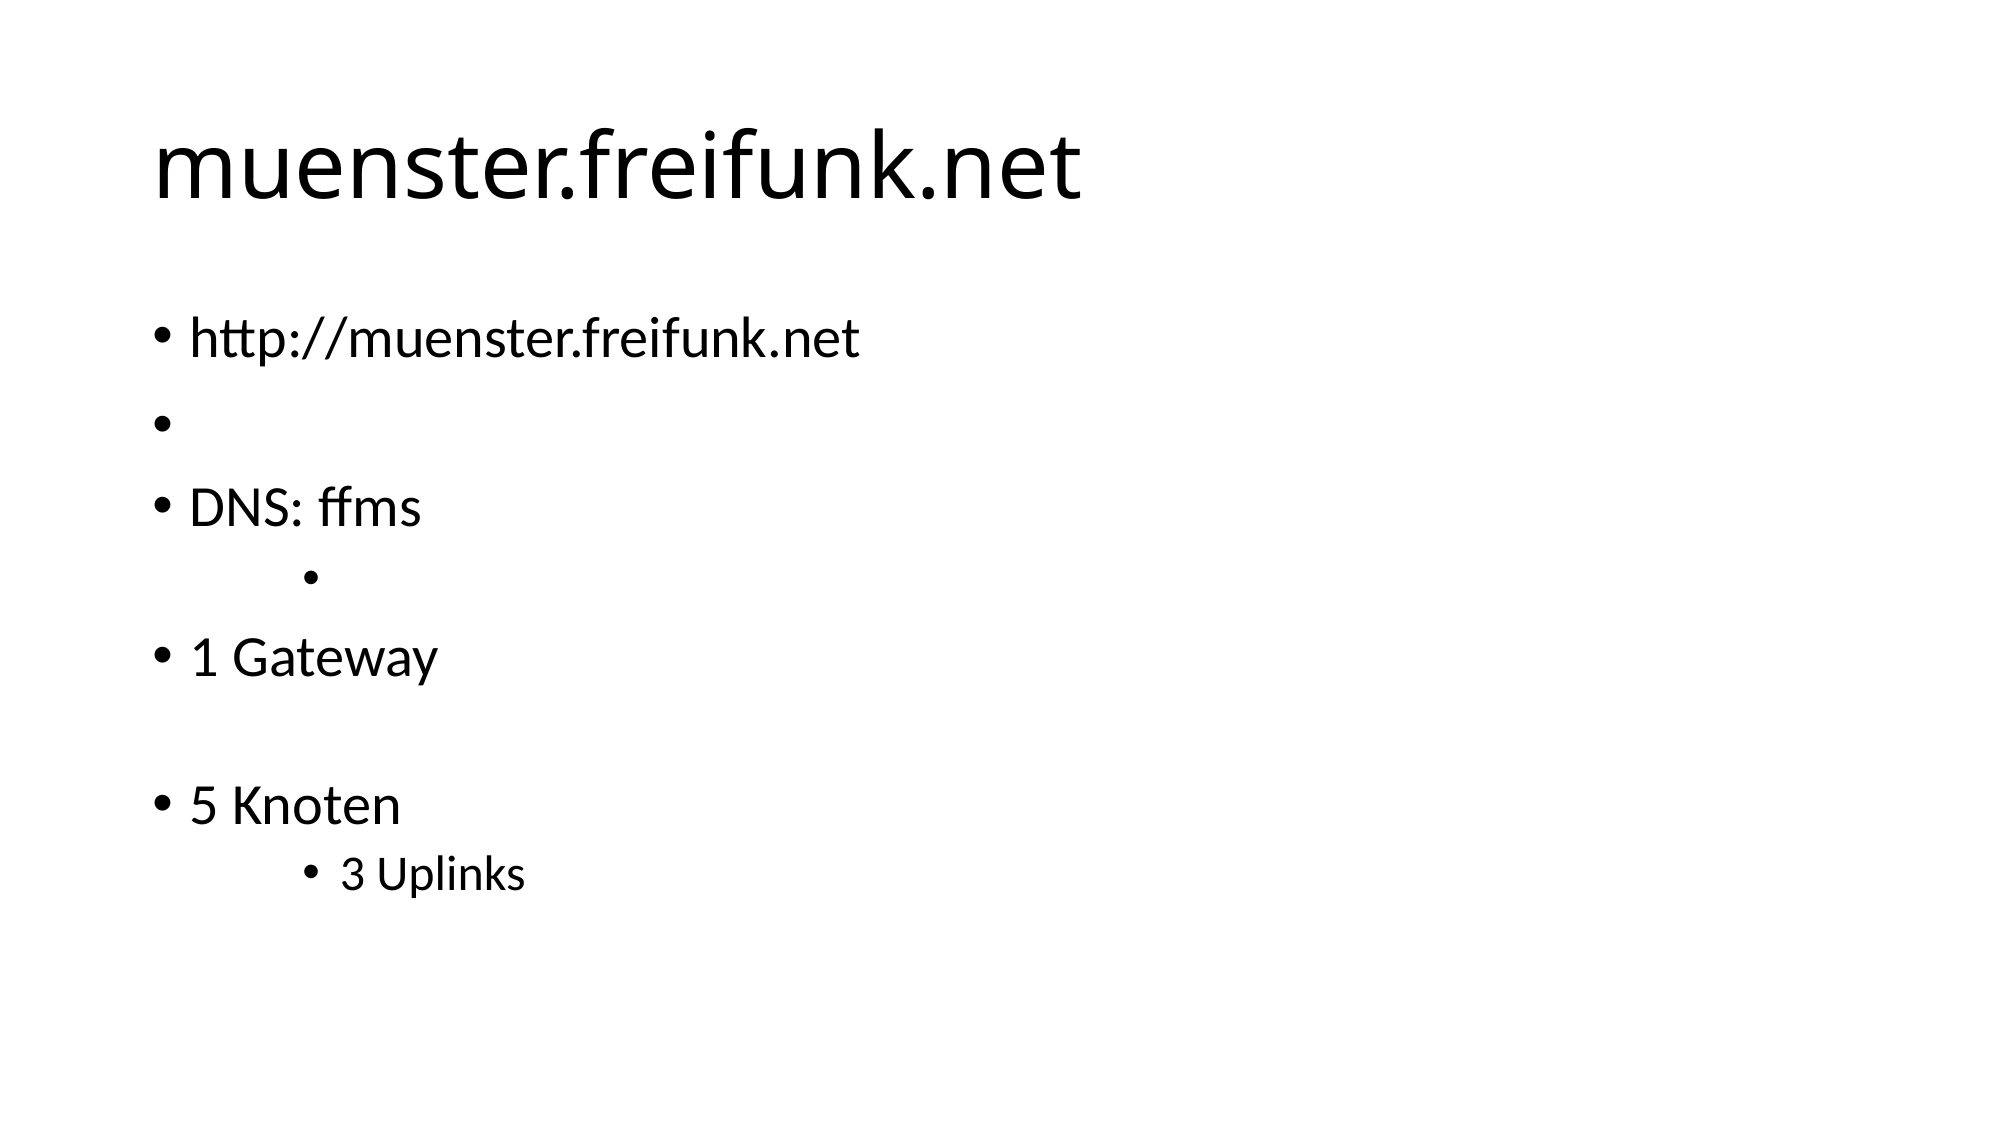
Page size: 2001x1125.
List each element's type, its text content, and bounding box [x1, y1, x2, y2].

list http://muenster.freifunk.net DNS: ffms 1 Gateway 5 Knoten 3 Uplinks [137, 299, 1863, 1014]
title muenster.freifunk.net [137, 59, 1863, 278]
